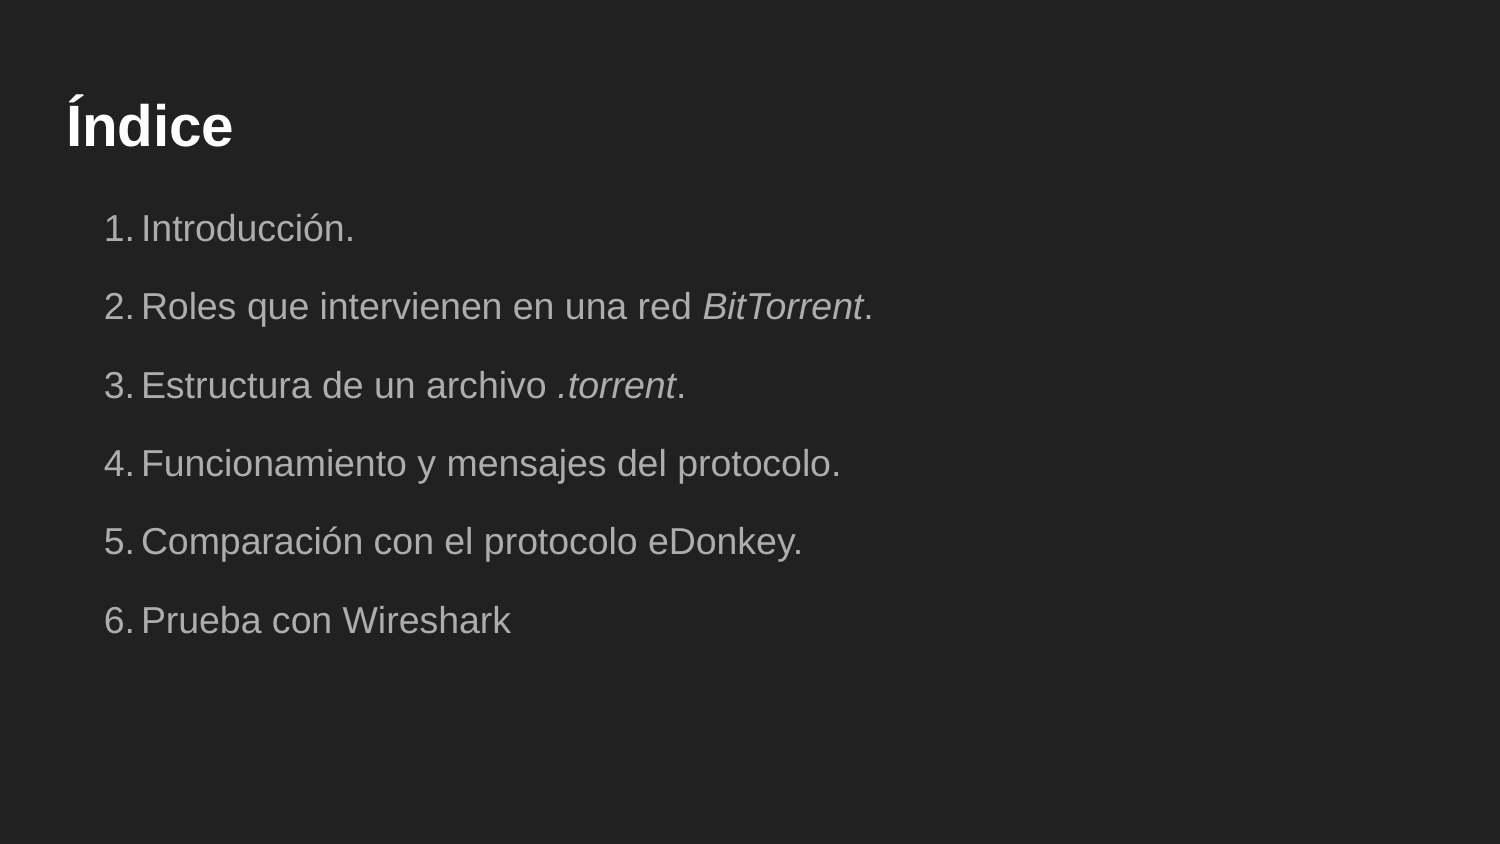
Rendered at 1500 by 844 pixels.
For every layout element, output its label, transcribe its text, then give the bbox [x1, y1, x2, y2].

title Índice [51, 72, 1449, 167]
list Introducción. Roles que intervienen en una red BitTorrent. Estructura de un archivo .torrent. Funcionamiento y mensajes del protocolo. Comparación con el protocolo eDonkey. Prueba con Wireshark [51, 189, 1449, 750]
